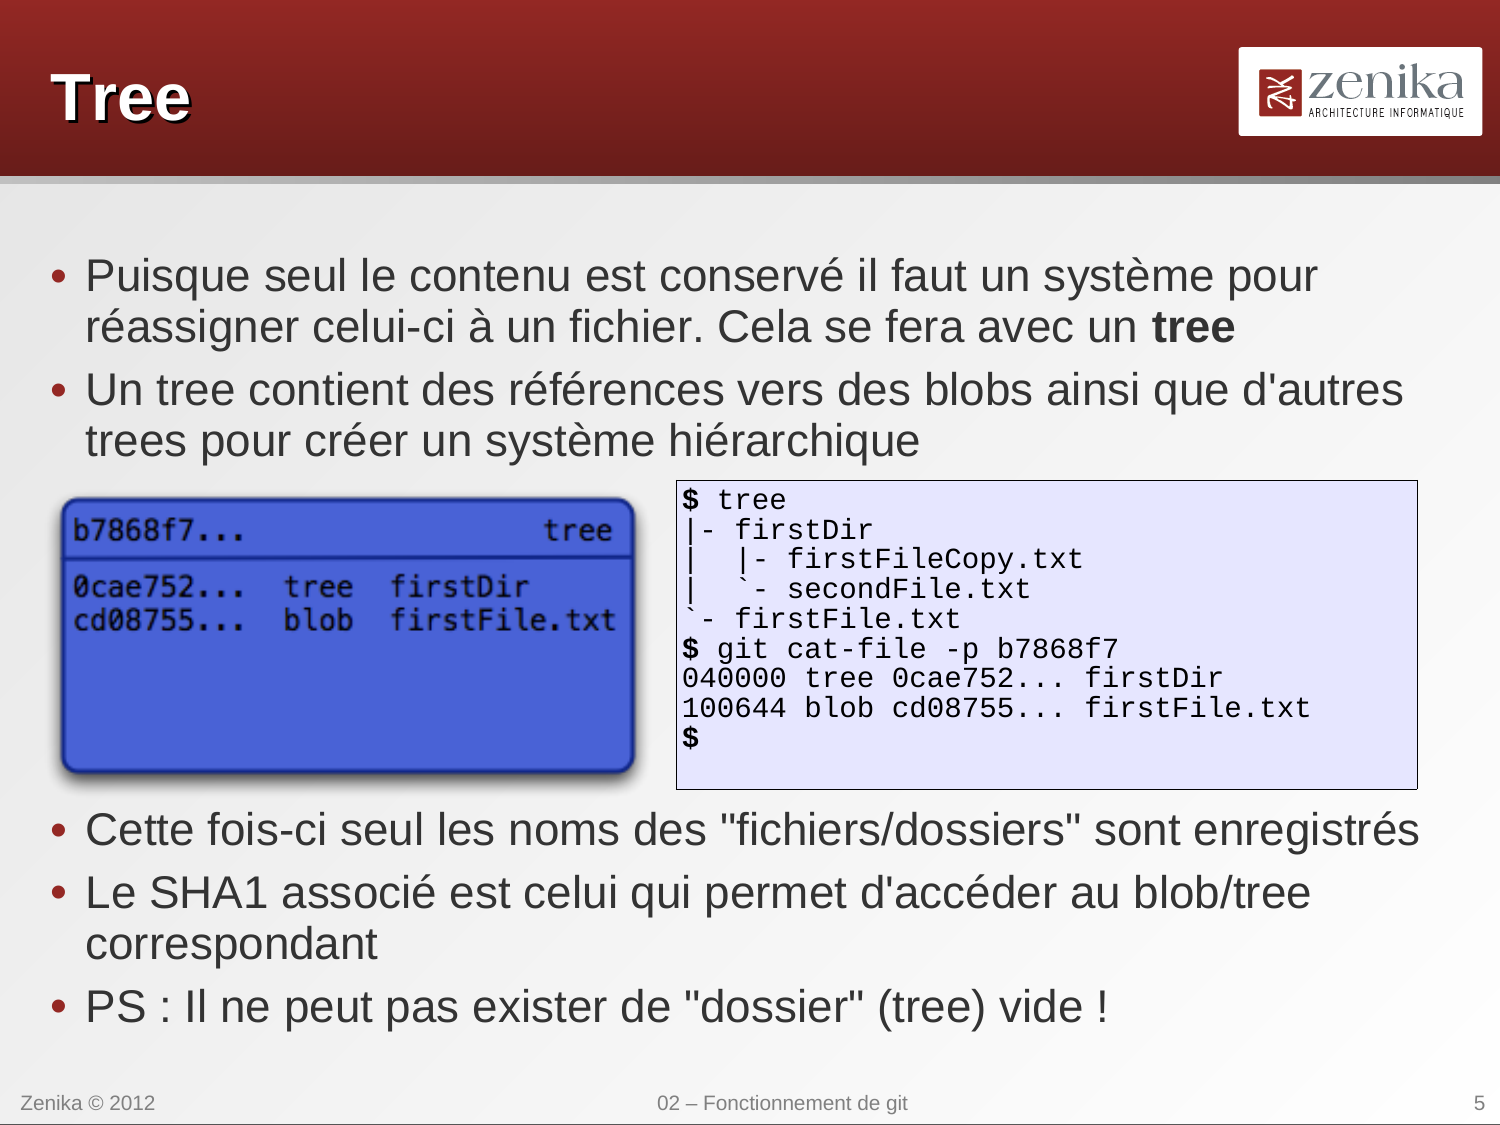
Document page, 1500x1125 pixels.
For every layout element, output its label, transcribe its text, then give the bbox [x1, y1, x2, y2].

title Tree [50, 15, 1206, 180]
list Puisque seul le contenu est conservé il faut un système pour réassigner celui-ci à un fichier. Cela se fera avec un tree Un tree contient des références vers des blobs ainsi que d'autres trees pour créer un système hiérarchique Cette fois-ci seul les noms des "fichiers/dossiers" sont enregistrés Le SHA1 associé est celui qui permet d'accéder au blob/tree correspondant PS : Il ne peut pas exister de "dossier" (tree) vide ! [50, 249, 1435, 1079]
picture [21, 466, 674, 821]
table_header $ tree |- firstDir | |- firstFileCopy.txt | `- secondFile.txt `- firstFile.txt $ git cat-file -p b7868f7 040000 tree 0cae752... firstDir 100644 blob cd08755... firstFile.txt $ [677, 481, 1417, 789]
picture [1257, 58, 1464, 125]
